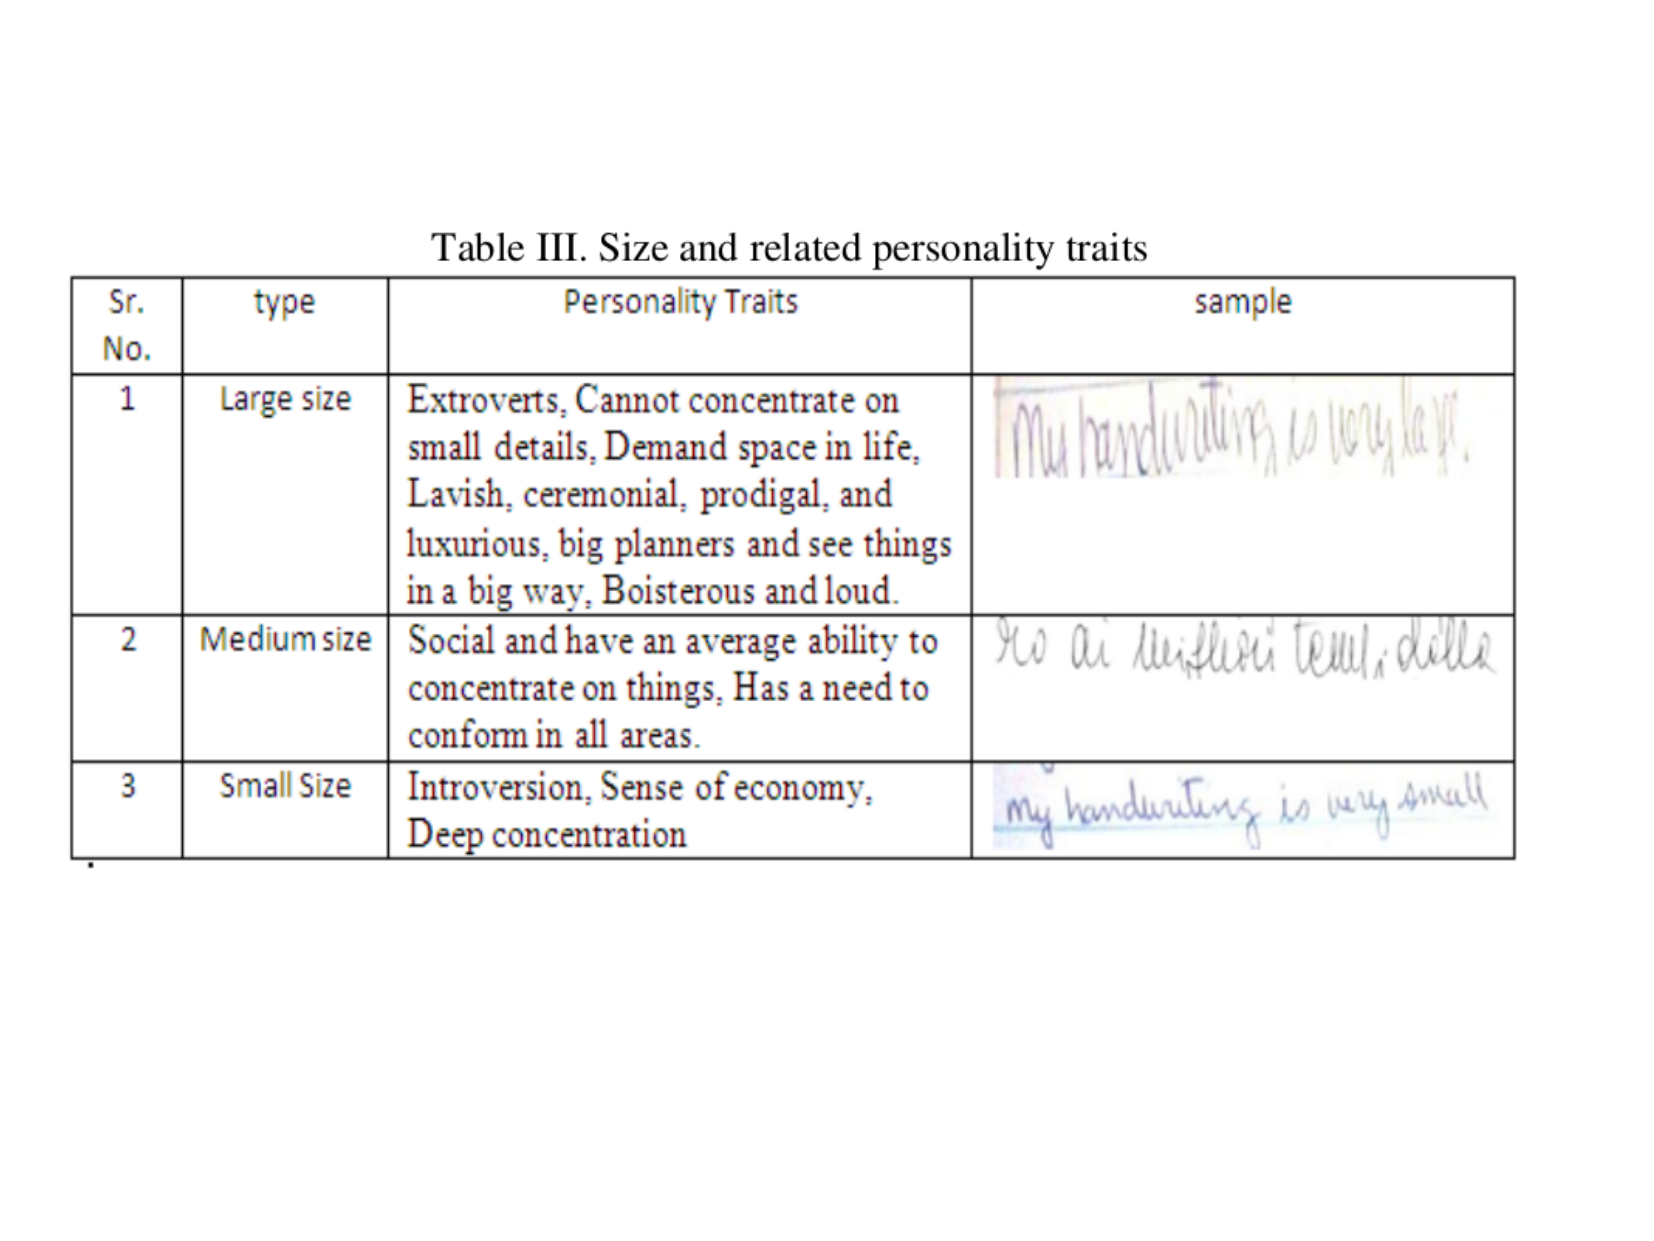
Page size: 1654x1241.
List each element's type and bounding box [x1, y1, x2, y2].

picture [35, 216, 1560, 887]
